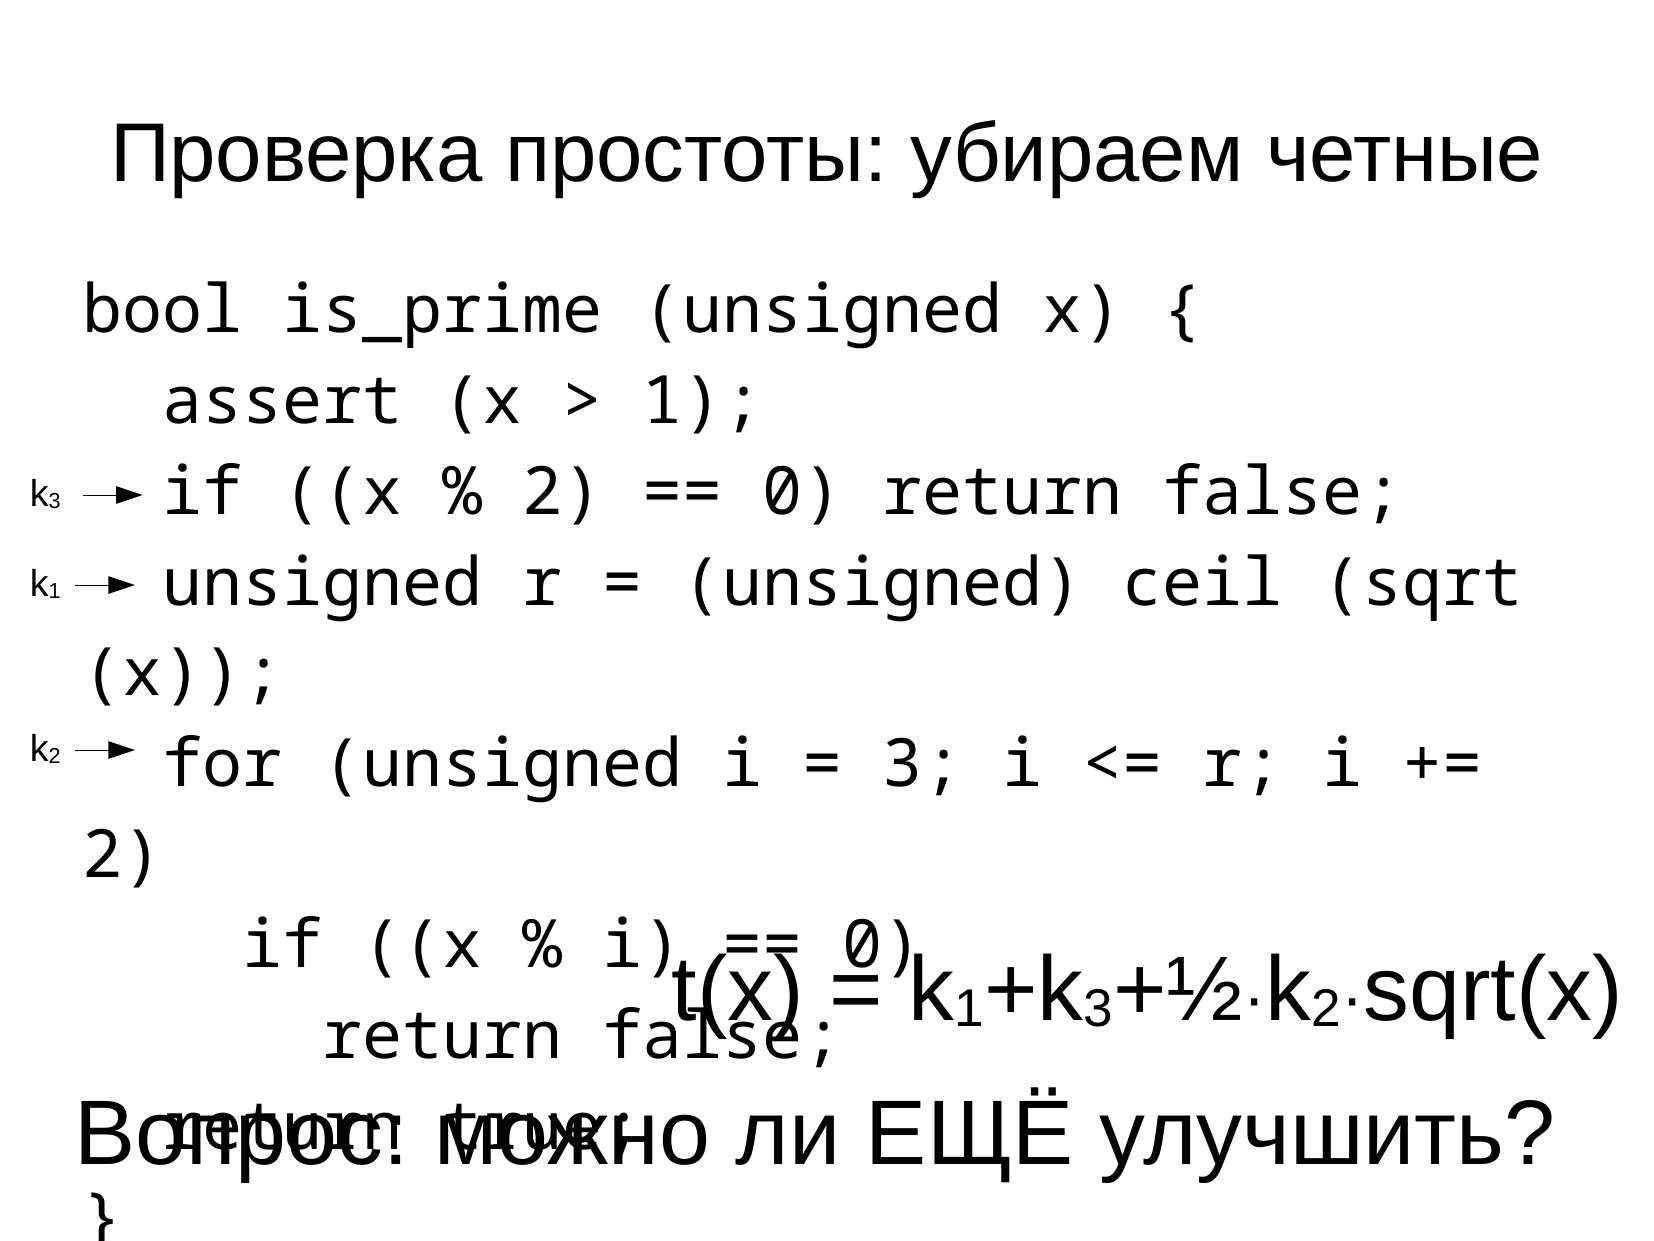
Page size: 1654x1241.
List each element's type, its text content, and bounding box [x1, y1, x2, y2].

subtitle bool is_prime (unsigned x) { assert (x > 1); if ((x % 2) == 0) return false; unsigned r = (unsigned) ceil (sqrt (x)); for (unsigned i = 3; i <= r; i += 2) if ((x % i) == 0) return false; return true; } [82, 261, 1571, 1035]
title Проверка простоты: убираем четные [64, 49, 1591, 257]
text_box k2 [15, 720, 106, 790]
text_box k3 [15, 465, 106, 535]
text_box k1 [15, 555, 106, 625]
title t(x) = k1+k3+½·k2·sqrt(x) [660, 885, 1636, 1093]
title Вопрос: можно ли ЕЩЁ улучшить? [71, 1035, 1561, 1231]
